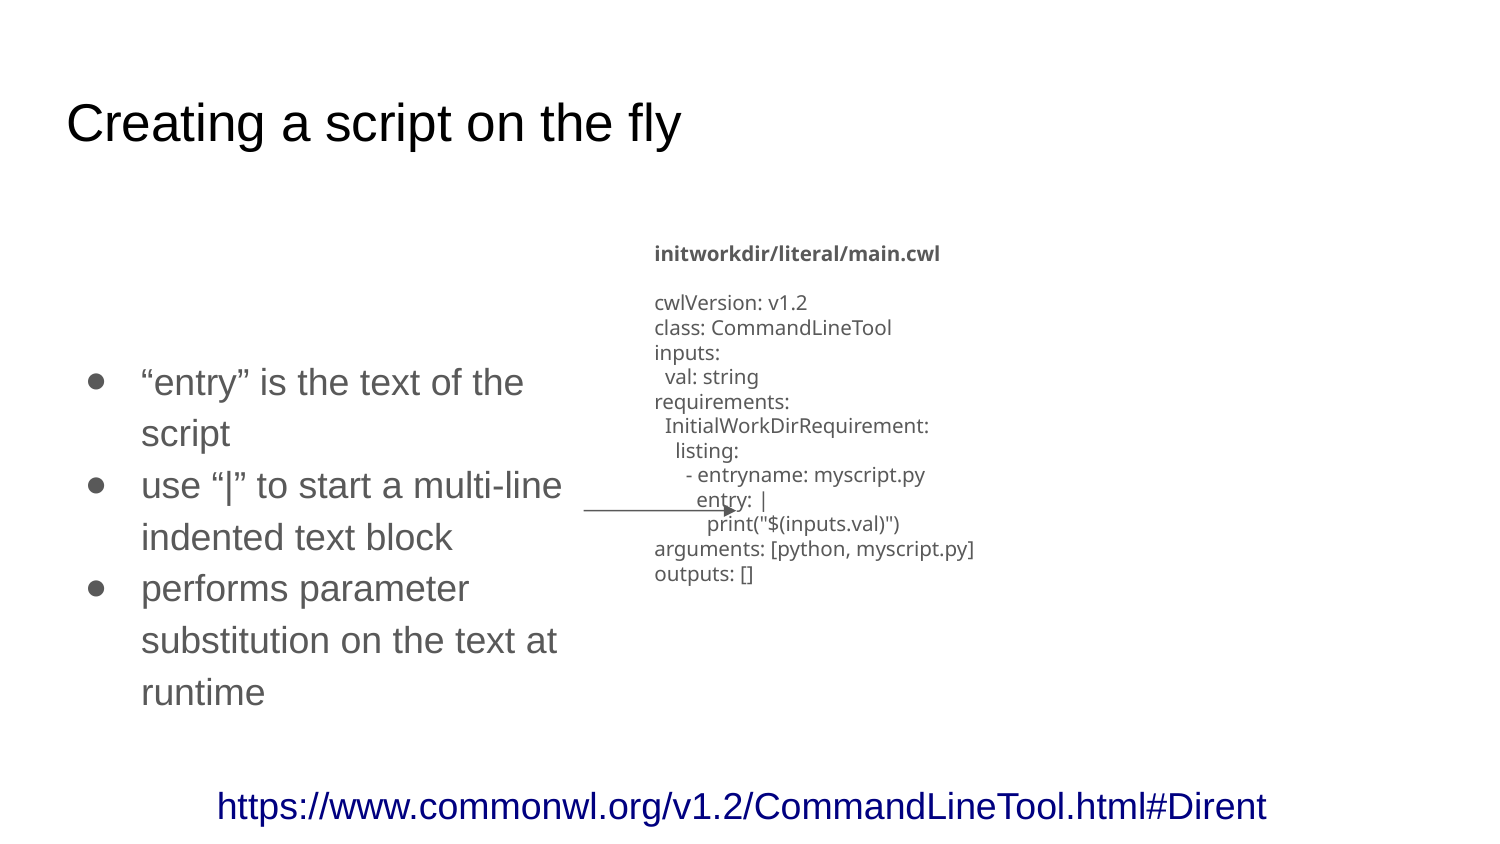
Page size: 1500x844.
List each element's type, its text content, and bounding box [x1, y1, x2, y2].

title Creating a script on the fly [51, 72, 1449, 167]
text_box https://www.commonwl.org/v1.2/CommandLineTool.html#Dirent [201, 767, 1378, 843]
list “entry” is the text of the script use “|” to start a multi-line indented text block performs parameter substitution on the text at runtime [51, 189, 608, 750]
list initworkdir/literal/main.cwl cwlVersion: v1.2 class: CommandLineTool inputs: val: string requirements: InitialWorkDirRequirement: listing: - entryname: myscript.py entry: | print("$(inputs.val)") arguments: [python, myscript.py] outputs: [] [639, 226, 1418, 618]
